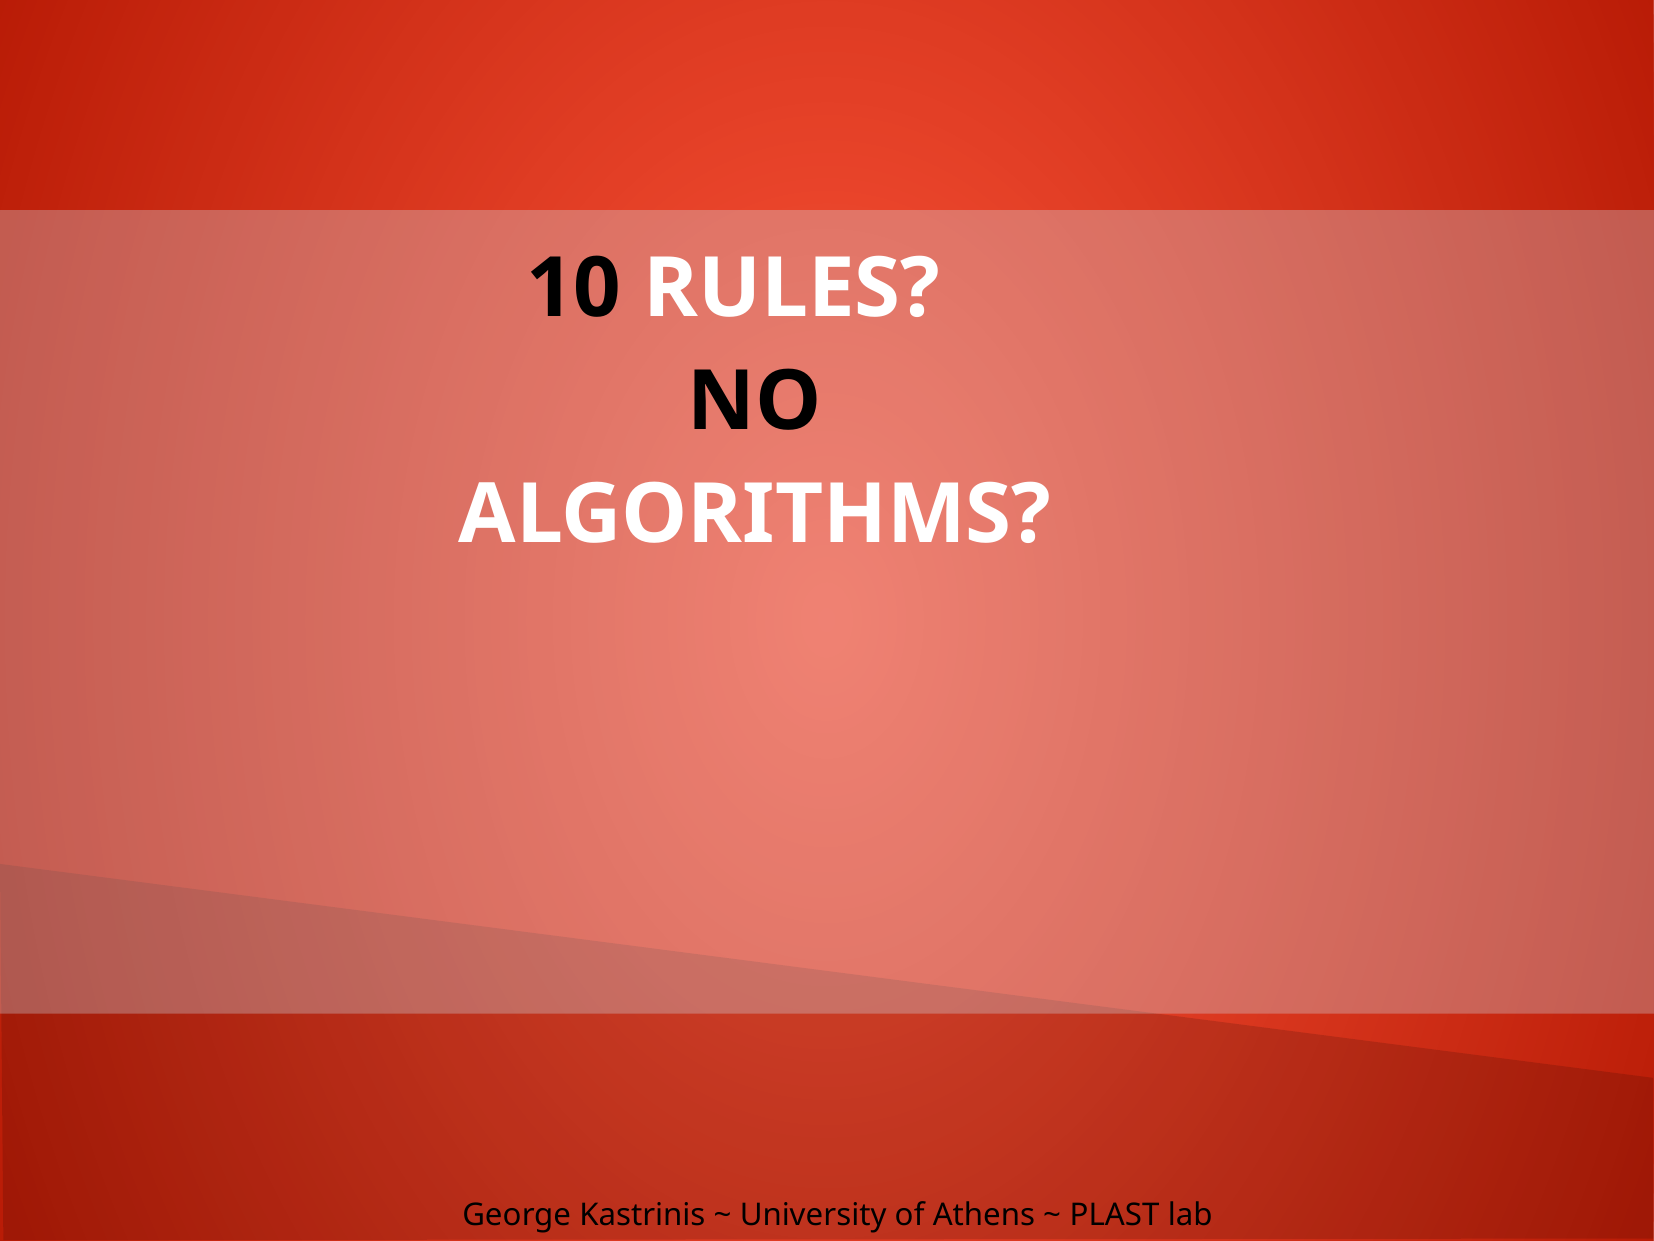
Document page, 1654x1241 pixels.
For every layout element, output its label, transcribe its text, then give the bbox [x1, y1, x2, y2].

text_box 10 RULES? NO ALGORITHMS? [443, 219, 1210, 421]
text_box George Kastrinis ~ University of Athens ~ PLAST lab [447, 1185, 1207, 1236]
text_box [0, 210, 1654, 1014]
